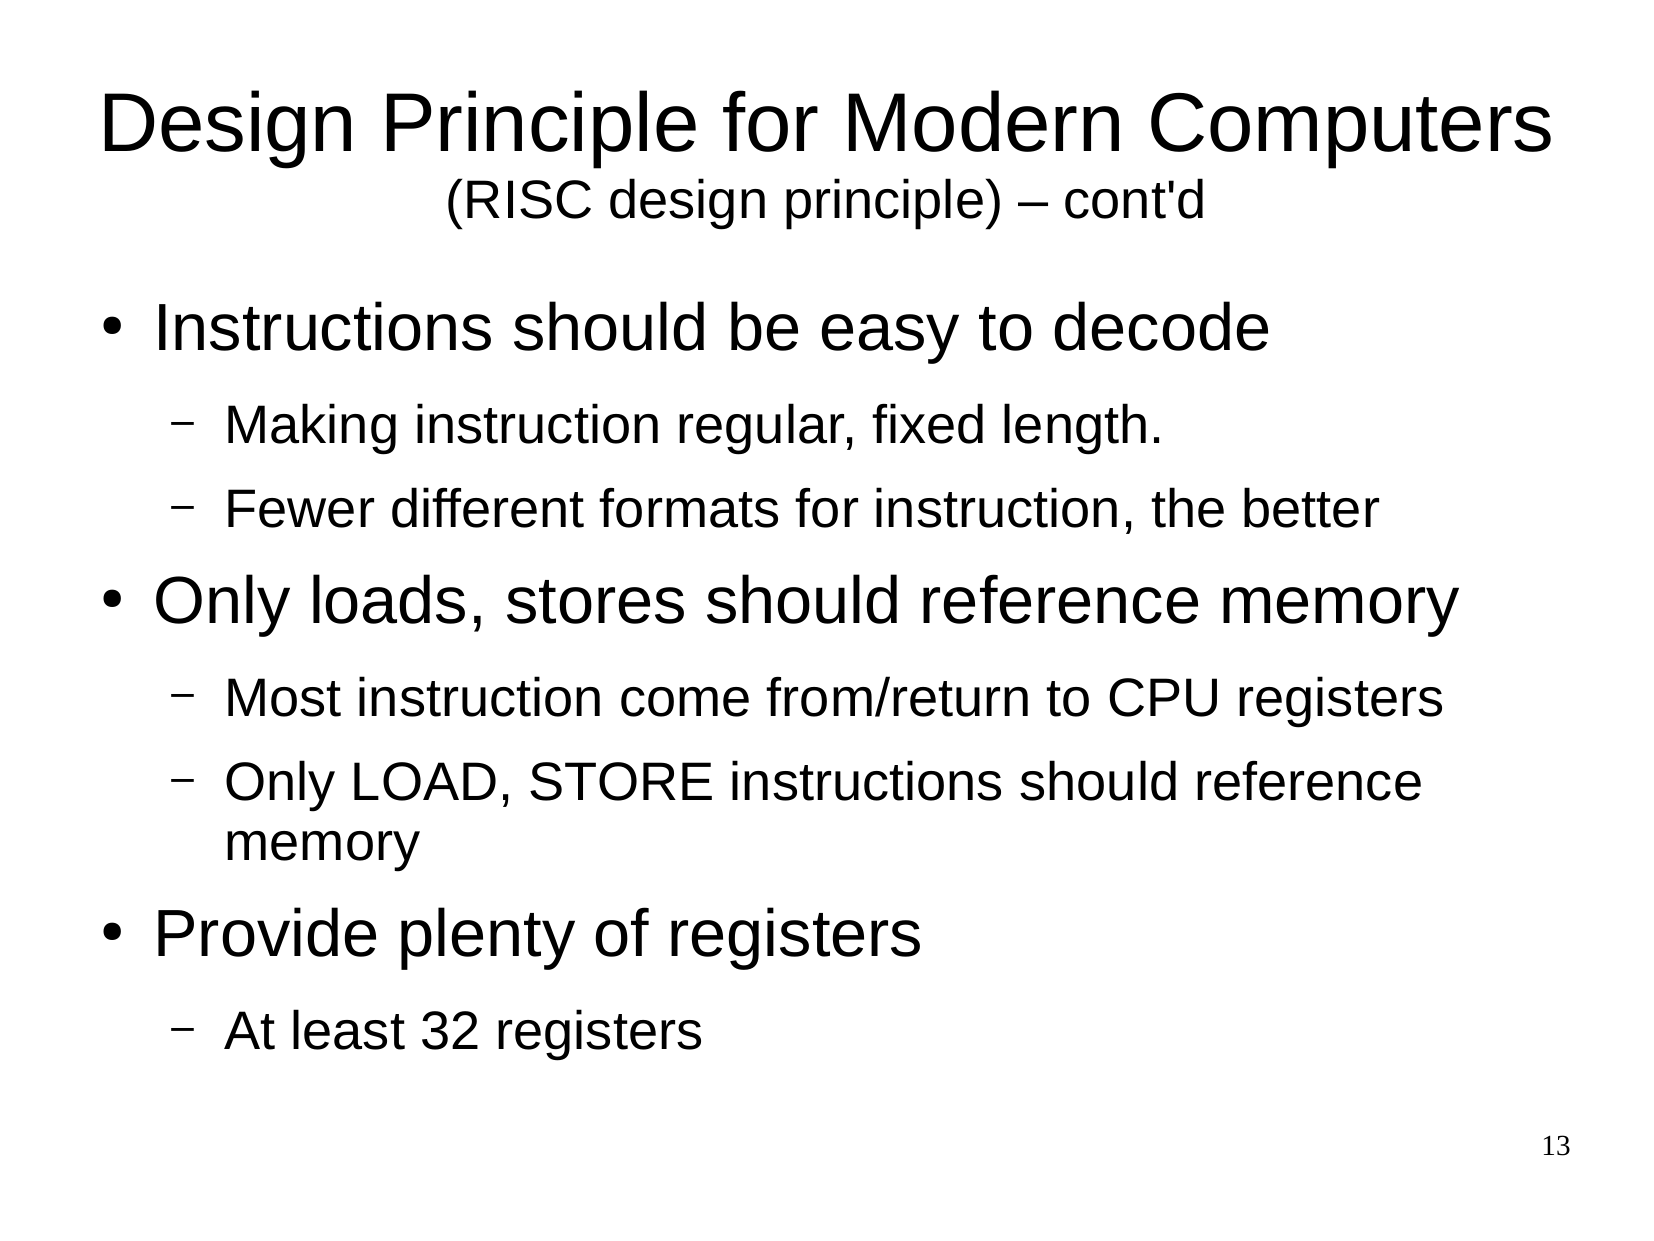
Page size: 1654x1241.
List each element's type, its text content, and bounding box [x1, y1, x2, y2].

list Instructions should be easy to decode Making instruction regular, fixed length. Fewer different formats for instruction, the better Only loads, stores should reference memory Most instruction come from/return to CPU registers Only LOAD, STORE instructions should reference memory Provide plenty of registers At least 32 registers [82, 290, 1538, 1118]
title Design Principle for Modern Computers (RISC design principle) – cont'd [82, 49, 1571, 257]
